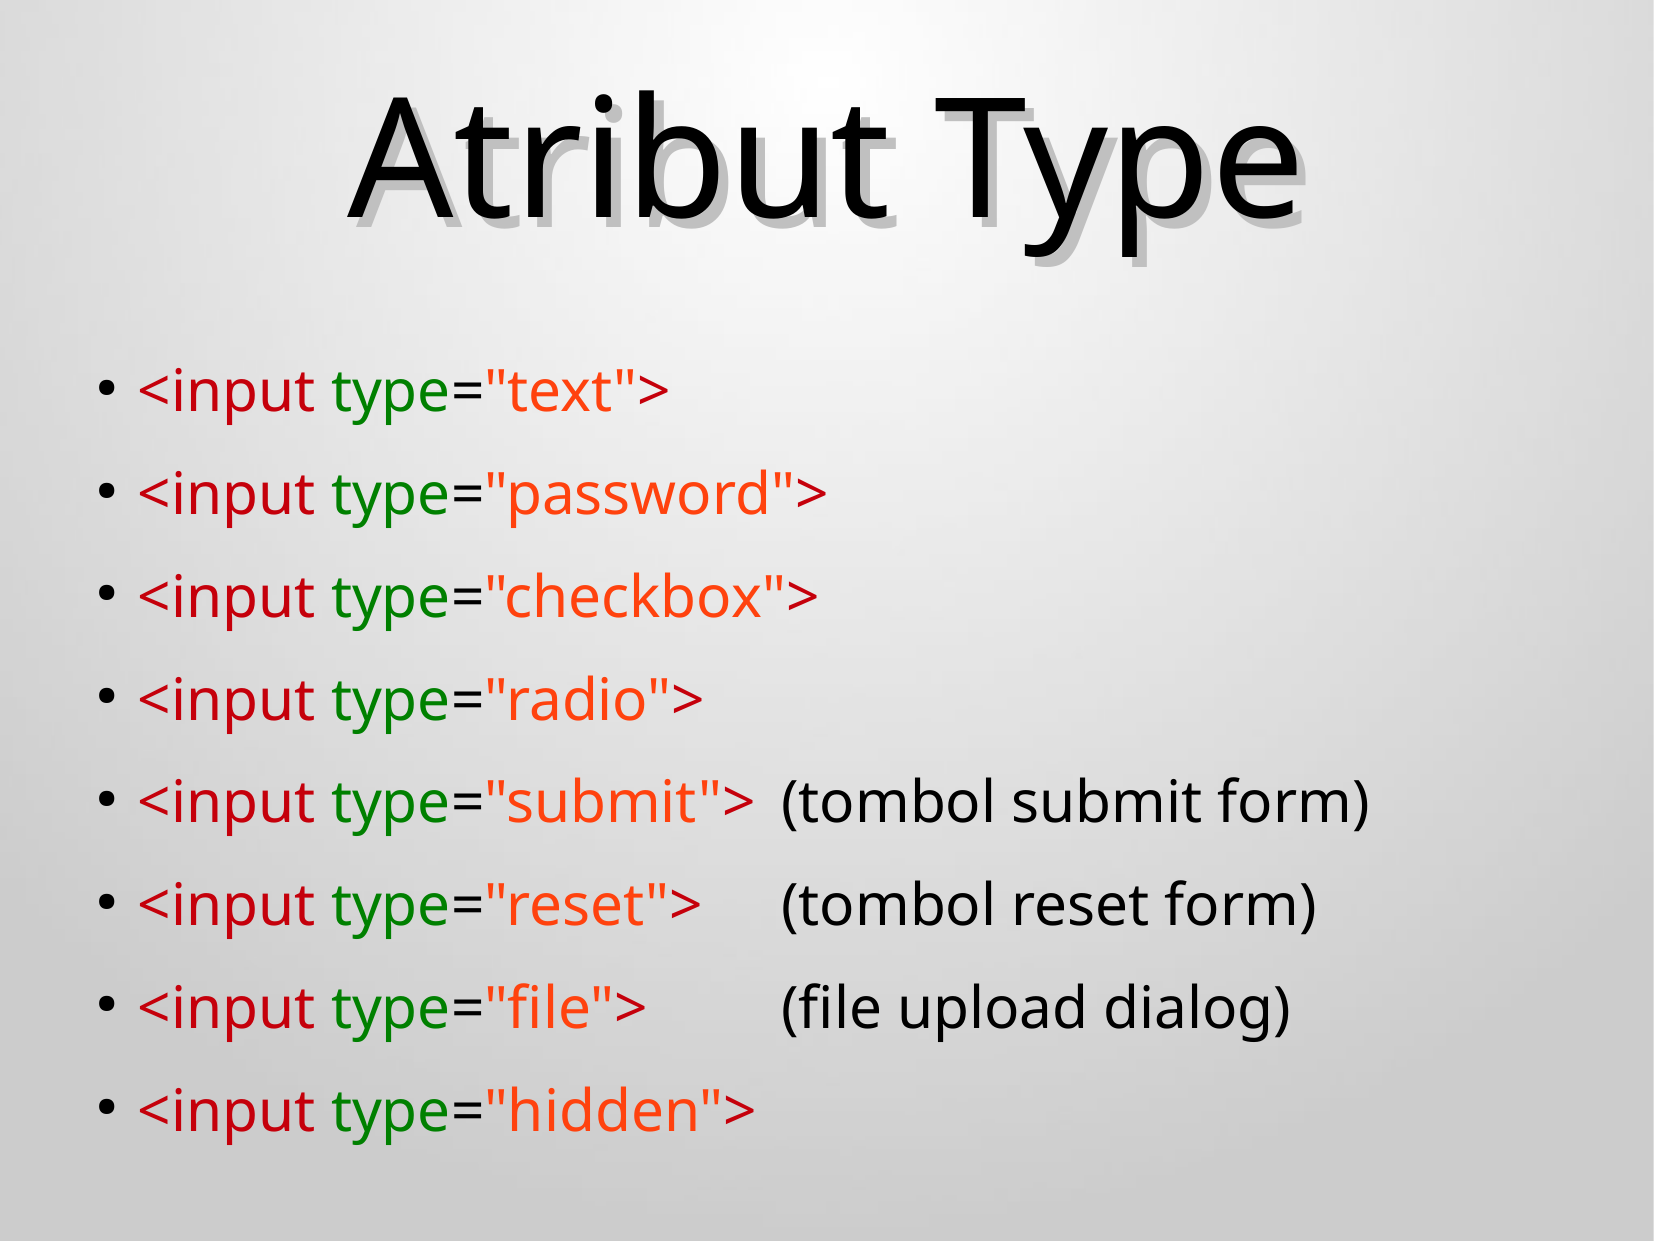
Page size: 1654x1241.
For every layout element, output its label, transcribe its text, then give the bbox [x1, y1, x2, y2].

list <input type="text"> <input type="password"> <input type="checkbox"> <input type="radio"> <input type="submit"> (tombol submit form) <input type="reset"> (tombol reset form) <input type="file"> (file upload dialog) <input type="hidden"> [82, 349, 1571, 1168]
title Atribut Type [82, 49, 1571, 257]
picture [0, 0, 1654, 1241]
